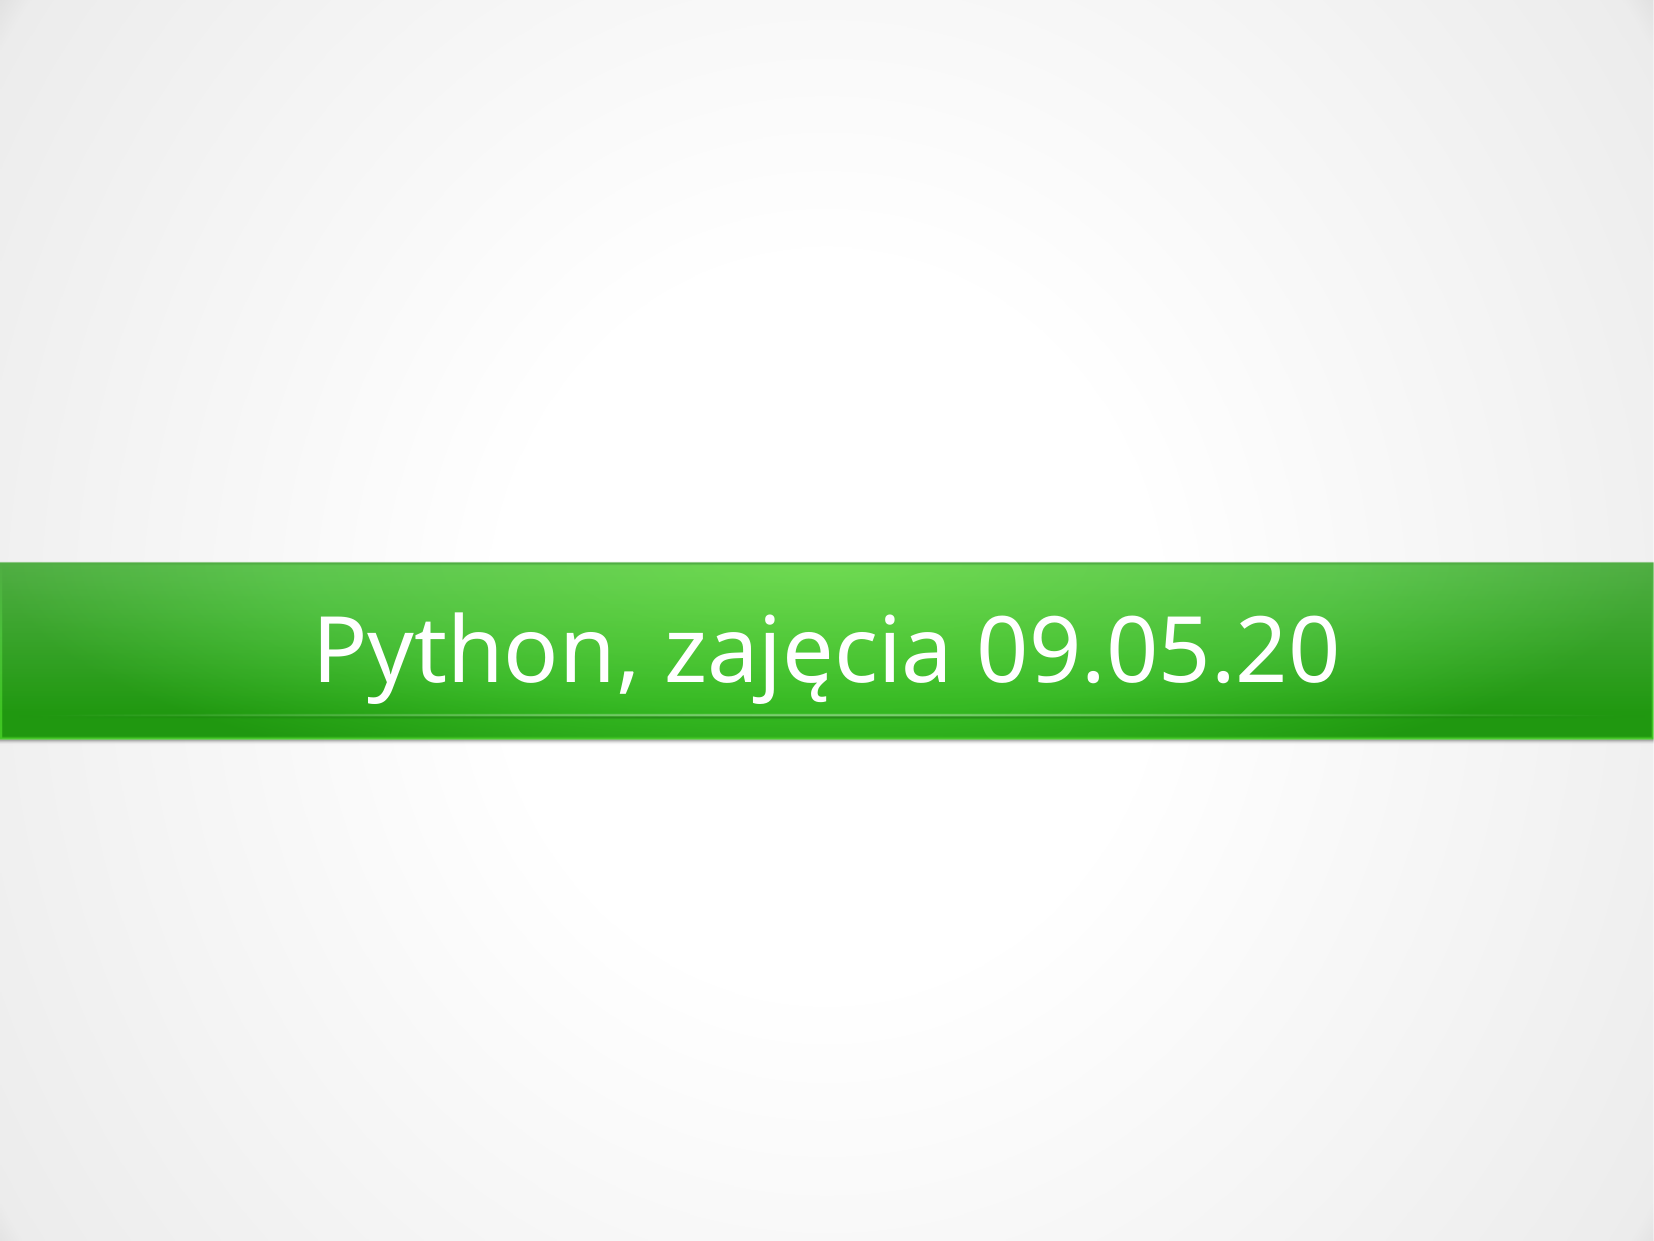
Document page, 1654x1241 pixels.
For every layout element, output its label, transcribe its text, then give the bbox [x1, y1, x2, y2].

picture [0, 0, 1654, 1241]
title Python, zajęcia 09.05.20 [82, 578, 1571, 715]
